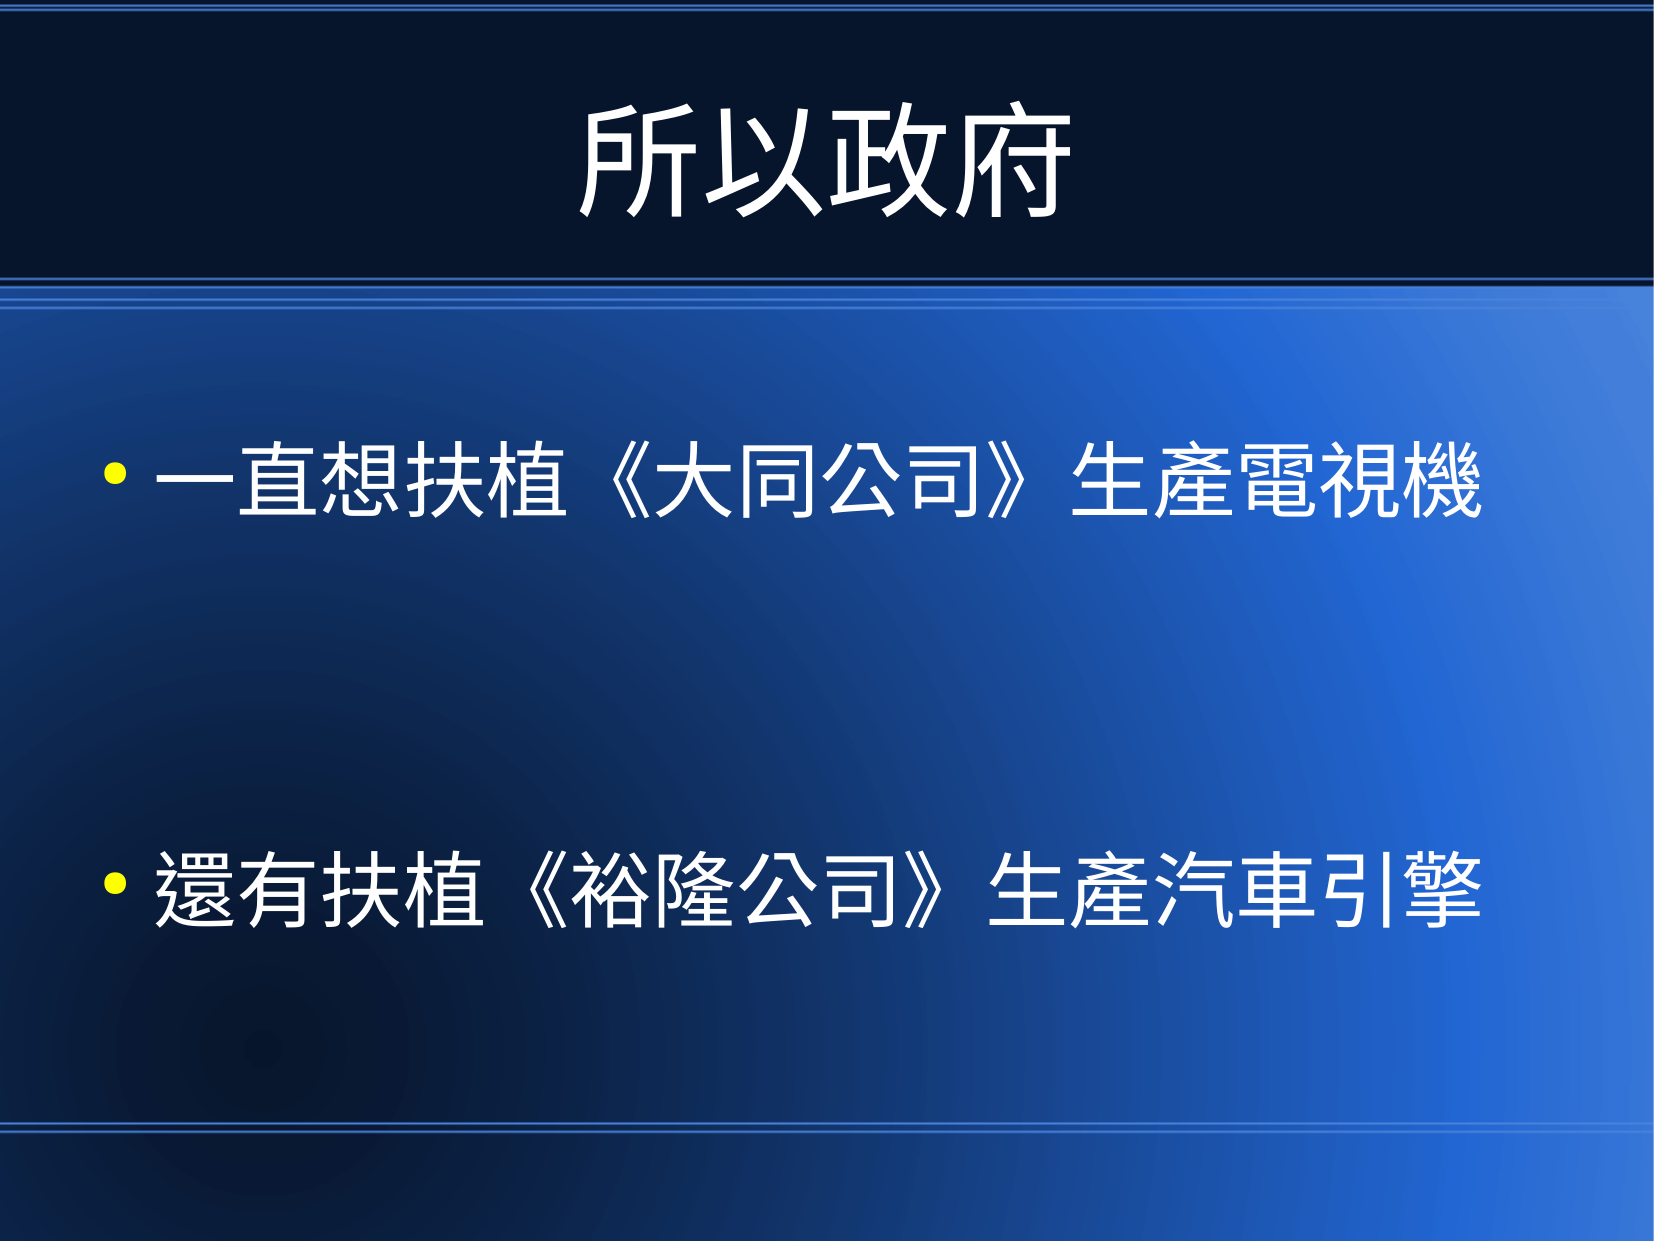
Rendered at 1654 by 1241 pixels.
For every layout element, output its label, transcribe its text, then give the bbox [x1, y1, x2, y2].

list 一直想扶植《大同公司》生產電視機 還有扶植《裕隆公司》生產汽車引擎 [82, 355, 1630, 1241]
title 所以政府 [82, 49, 1571, 257]
picture [0, 0, 1654, 1241]
